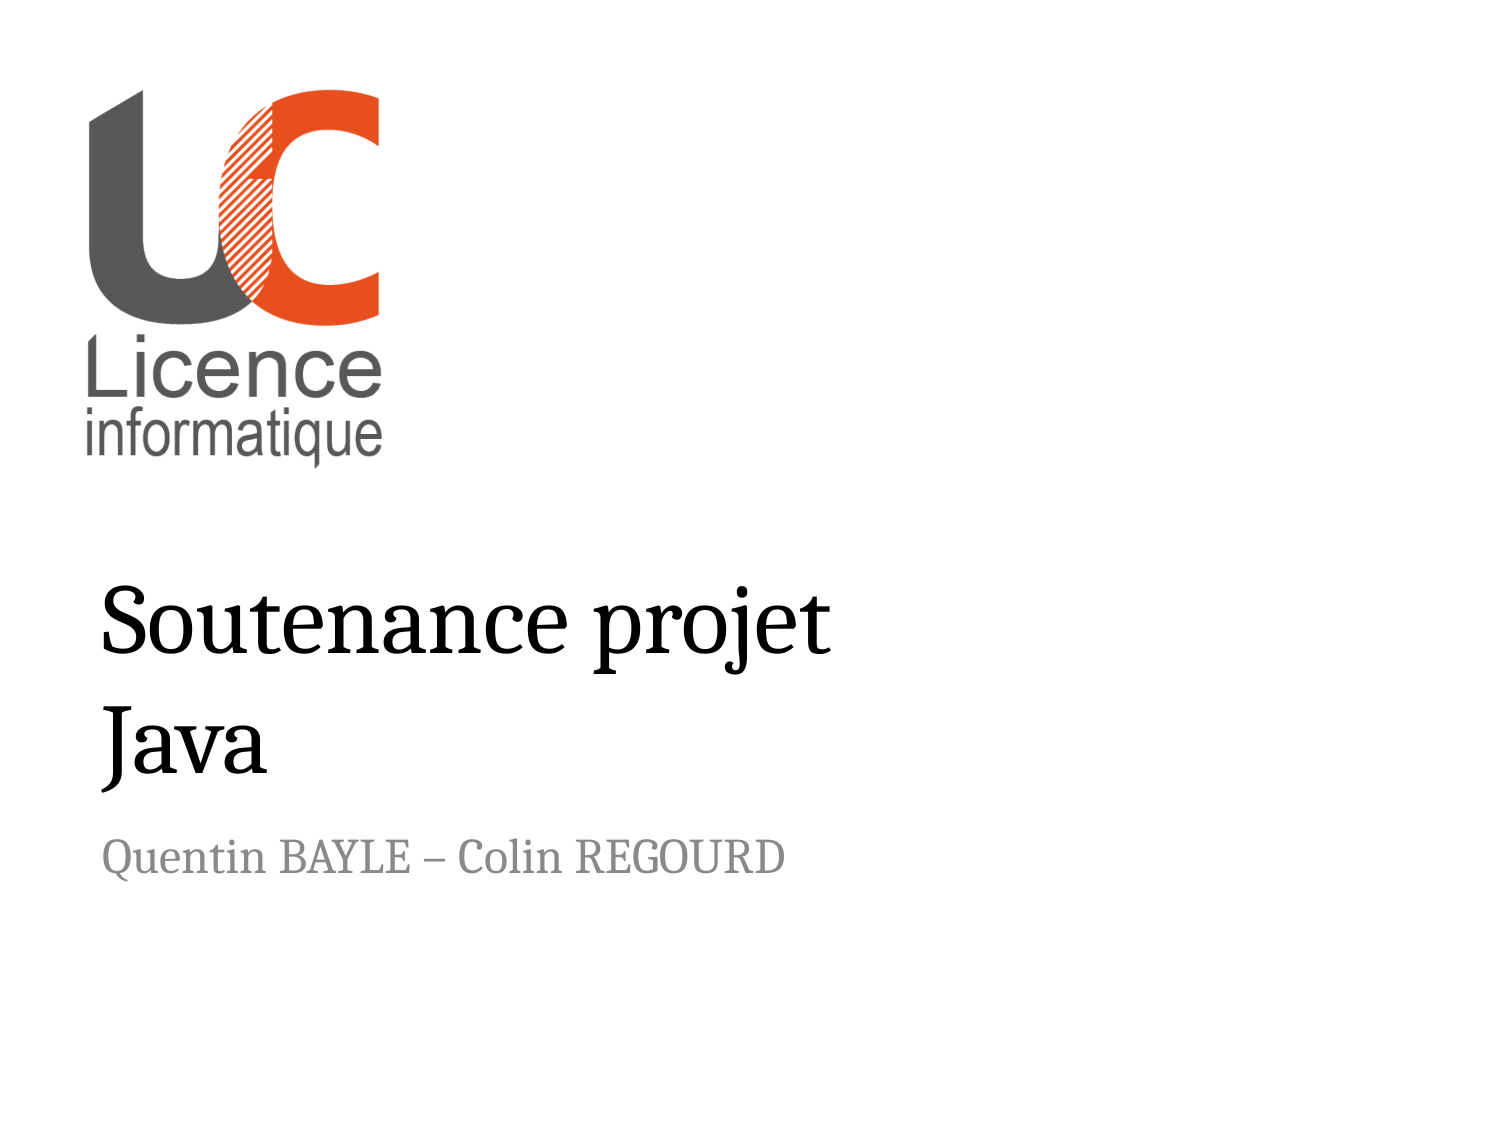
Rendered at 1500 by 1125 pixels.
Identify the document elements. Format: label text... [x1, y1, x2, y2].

title Soutenance projet Java [87, 507, 950, 801]
subtitle Quentin BAYLE – Colin REGOURD [87, 816, 950, 947]
